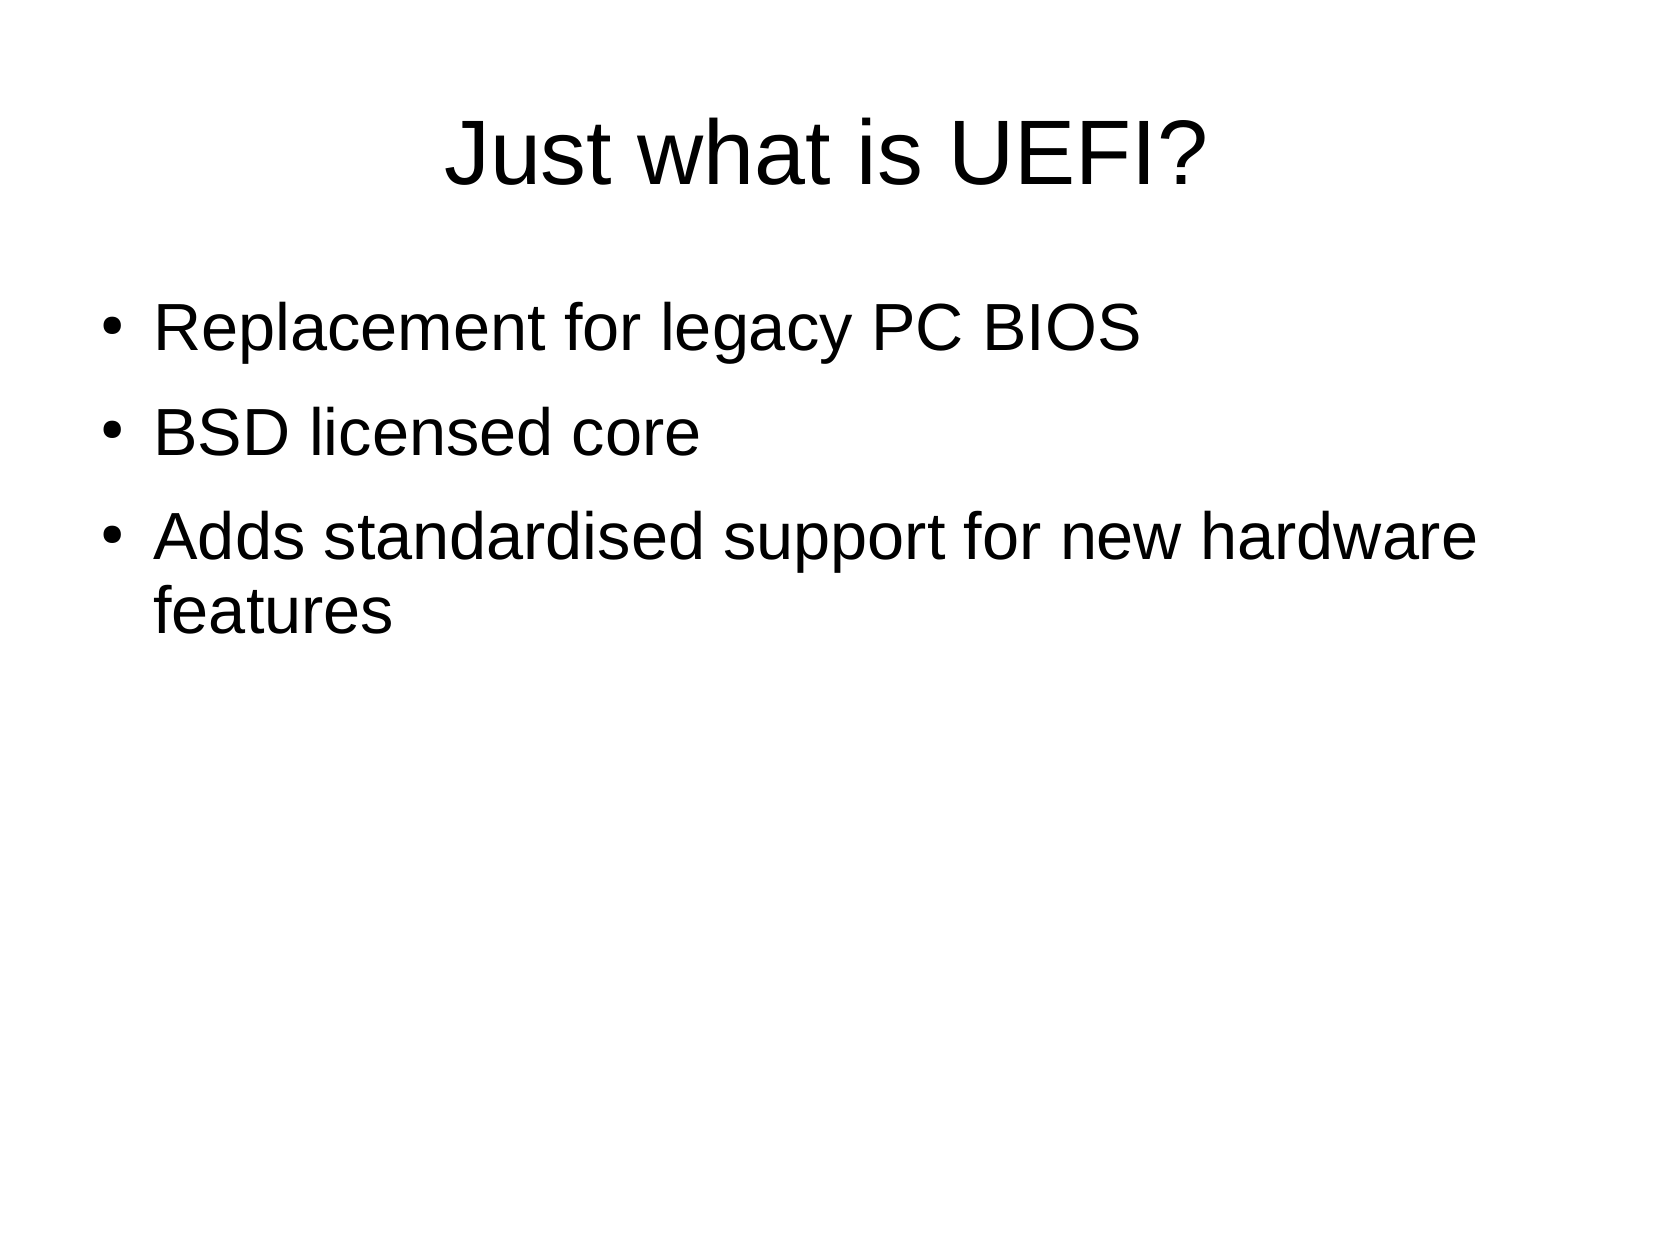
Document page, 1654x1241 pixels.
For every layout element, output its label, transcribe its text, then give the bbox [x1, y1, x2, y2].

title Just what is UEFI? [82, 49, 1571, 257]
list Replacement for legacy PC BIOS BSD licensed core Adds standardised support for new hardware features [82, 290, 1571, 1109]
